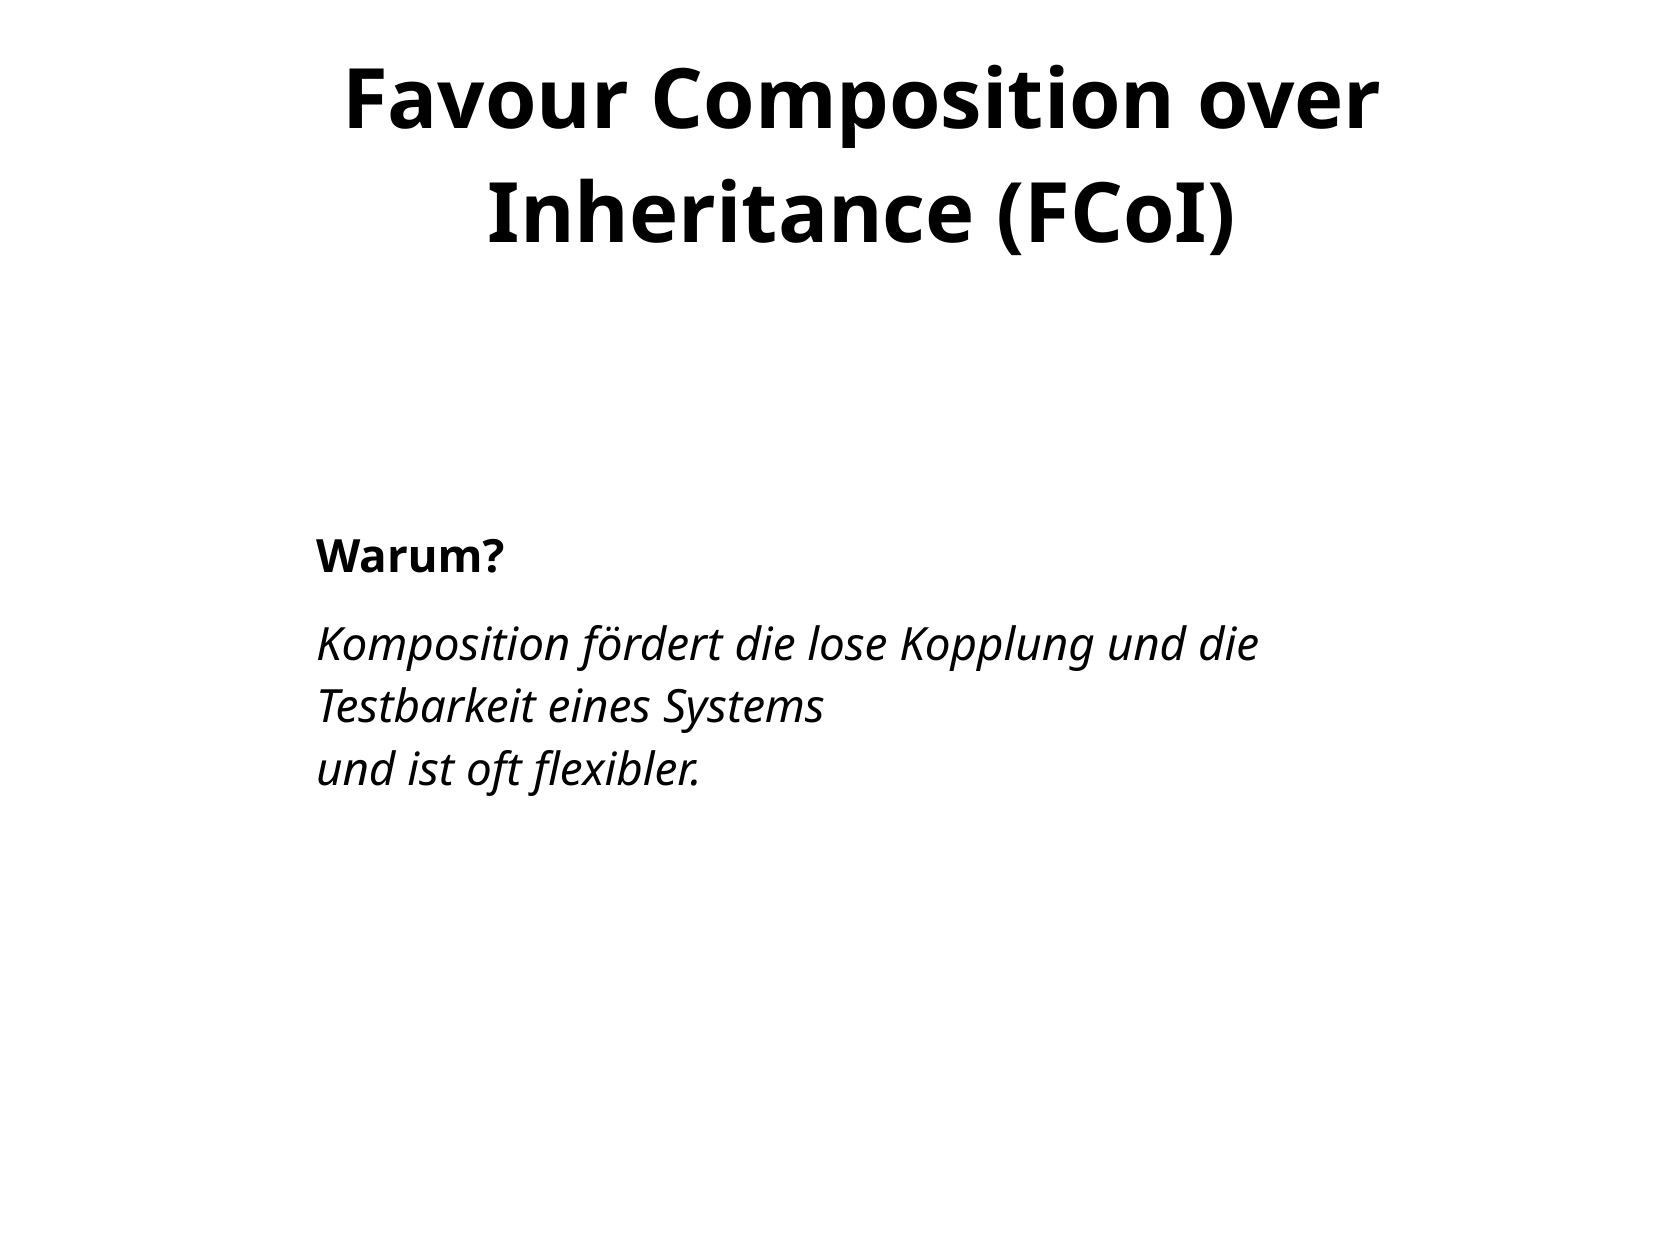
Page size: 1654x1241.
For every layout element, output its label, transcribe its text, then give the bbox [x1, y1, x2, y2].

text_box Warum? Komposition fördert die lose Kopplung und die Testbarkeit eines Systems und ist oft flexibler. [301, 516, 1376, 786]
title Favour Composition over Inheritance (FCoI) [82, 48, 1571, 258]
